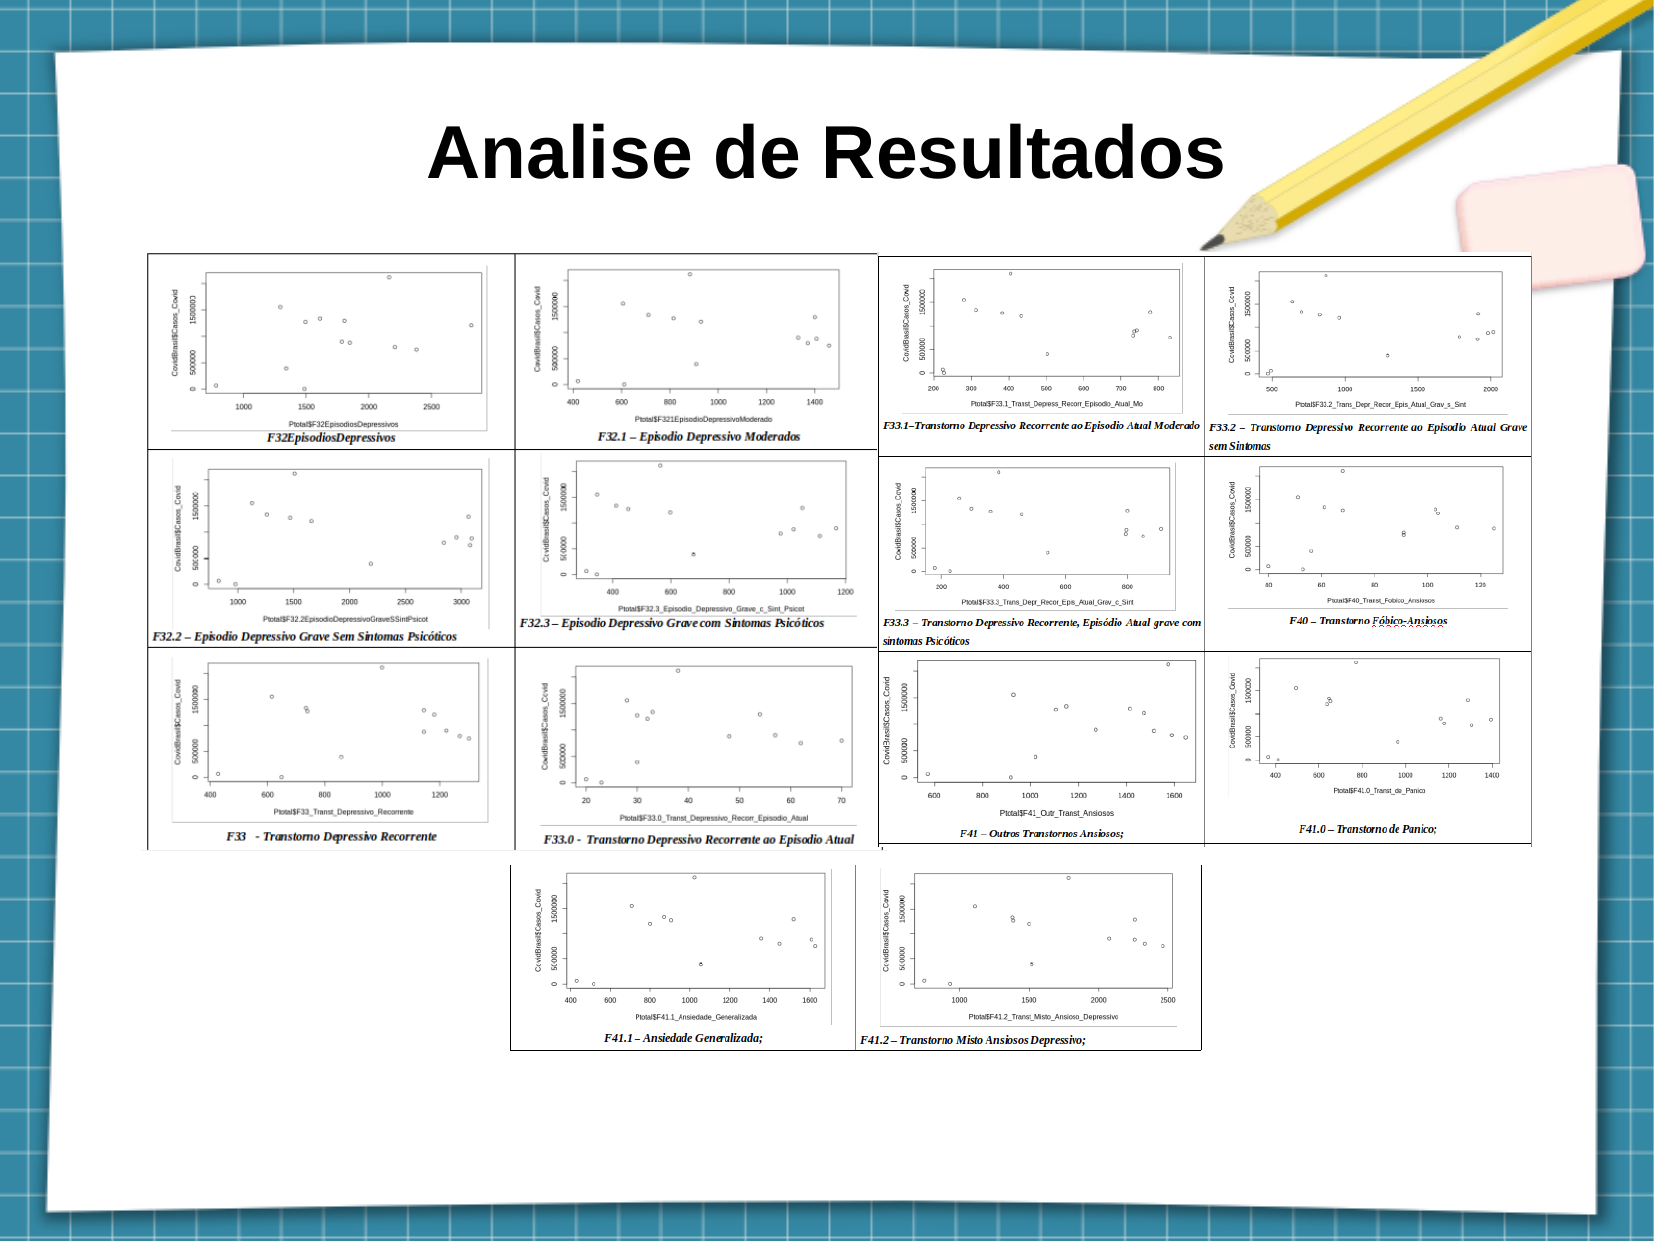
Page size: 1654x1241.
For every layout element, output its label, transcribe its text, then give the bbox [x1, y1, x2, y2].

picture [0, 0, 1654, 1241]
title Analise de Resultados [82, 49, 1571, 257]
